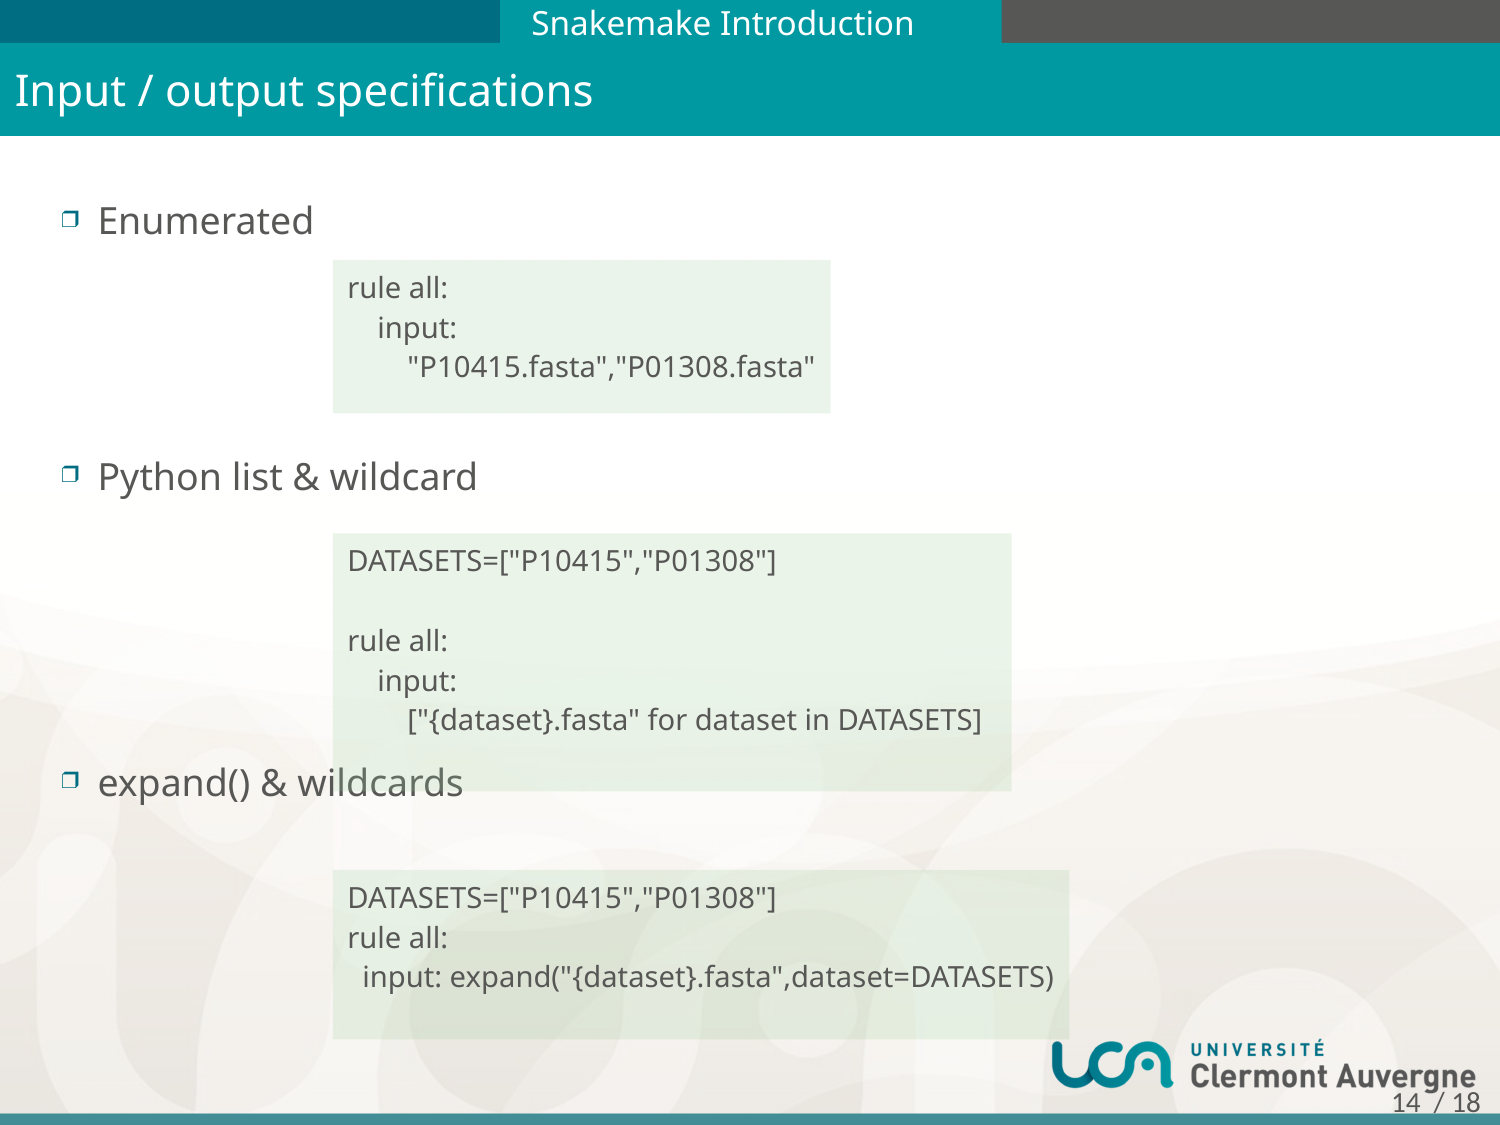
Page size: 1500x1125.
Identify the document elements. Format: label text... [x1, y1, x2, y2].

text_box Snakemake Introduction [0, 0, 1500, 57]
text_box rule all: input: "P10415.fasta","P01308.fasta" [332, 259, 830, 414]
picture [0, 136, 1500, 1125]
text_box DATASETS=["P10415","P01308"] rule all: input: expand("{dataset}.fasta",dataset=DATASETS) [332, 869, 1064, 1040]
text_box DATASETS=["P10415","P01308"] rule all: input: ["{dataset}.fasta" for dataset in DATASETS] [332, 533, 1012, 792]
text_box Enumerated Python list & wildcard expand() & wildcards [47, 159, 1394, 1052]
text_box Input / output specifications [0, 57, 1500, 136]
